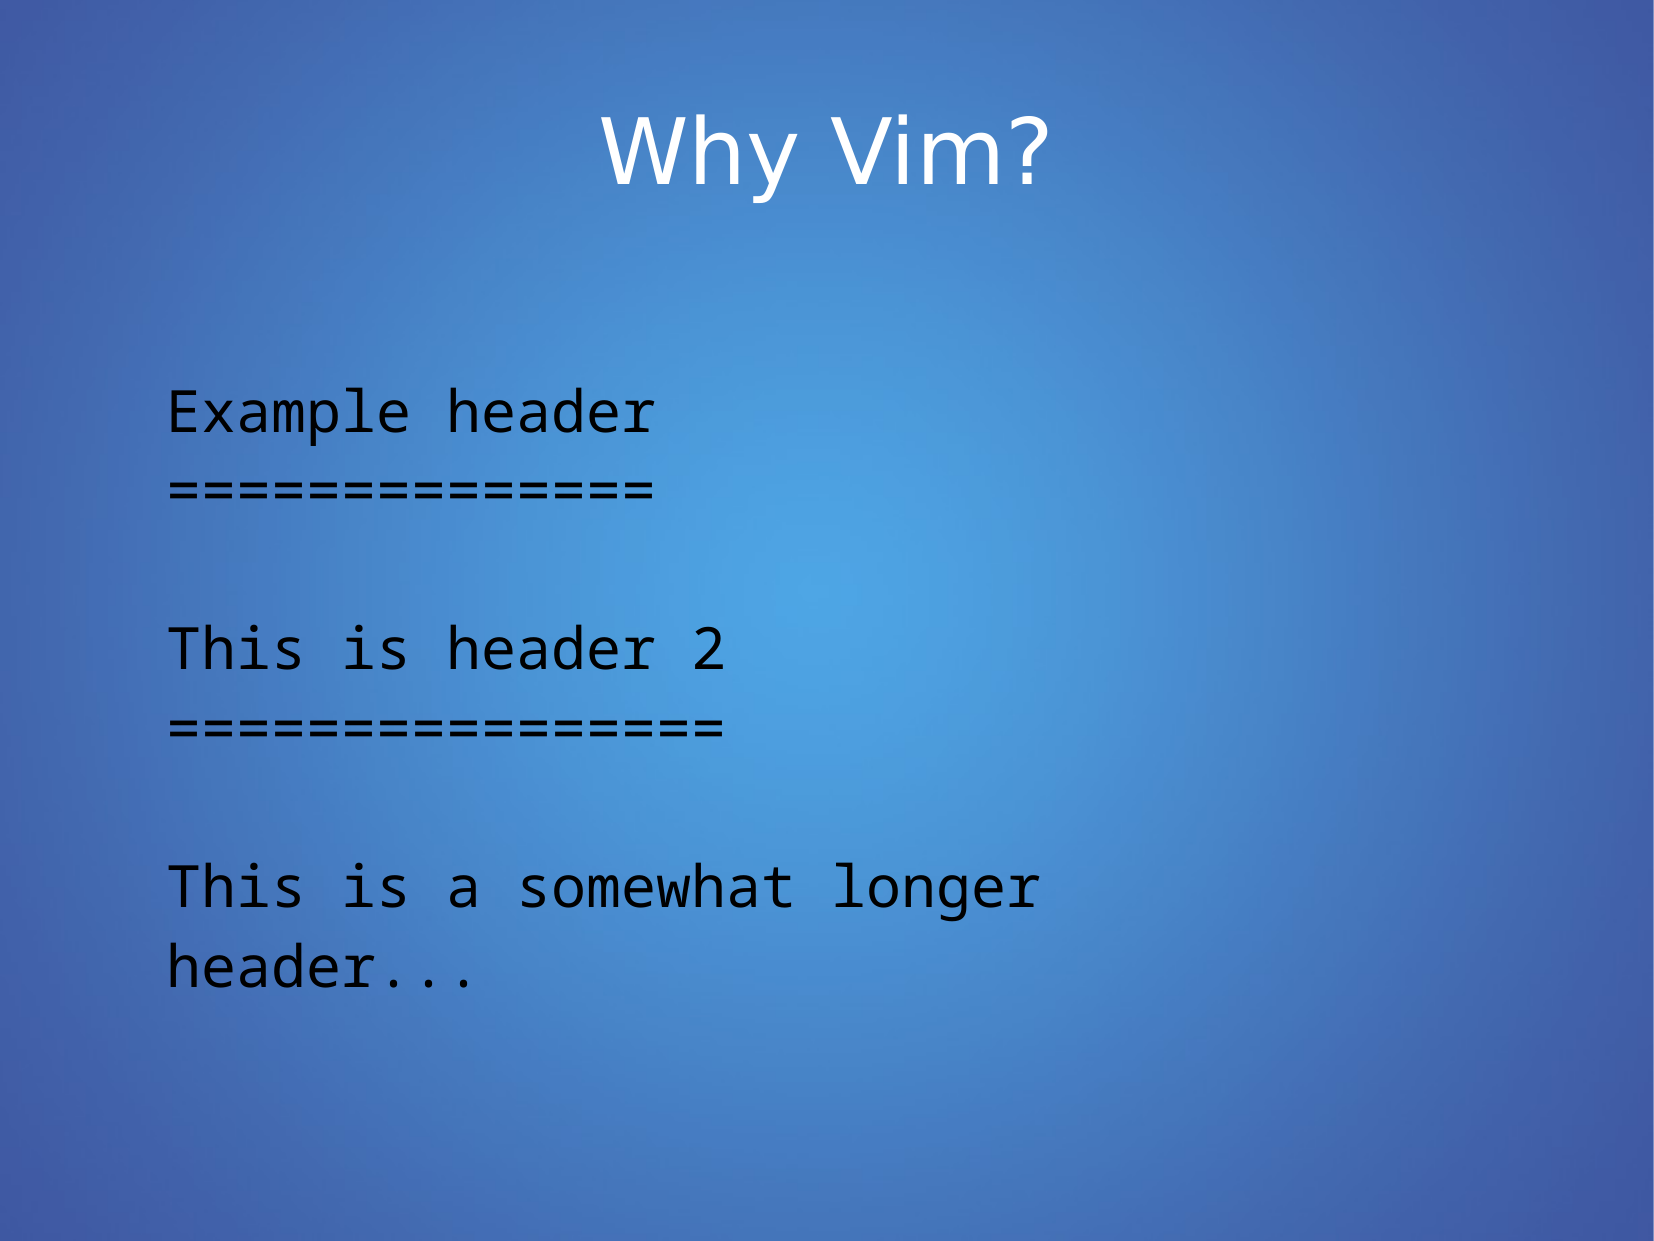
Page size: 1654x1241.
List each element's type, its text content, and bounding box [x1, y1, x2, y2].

picture [0, 0, 1654, 1241]
title Why Vim? [82, 49, 1571, 257]
text_box Example header ============== This is header 2 ================ This is a somewhat longer header... [151, 362, 1266, 981]
